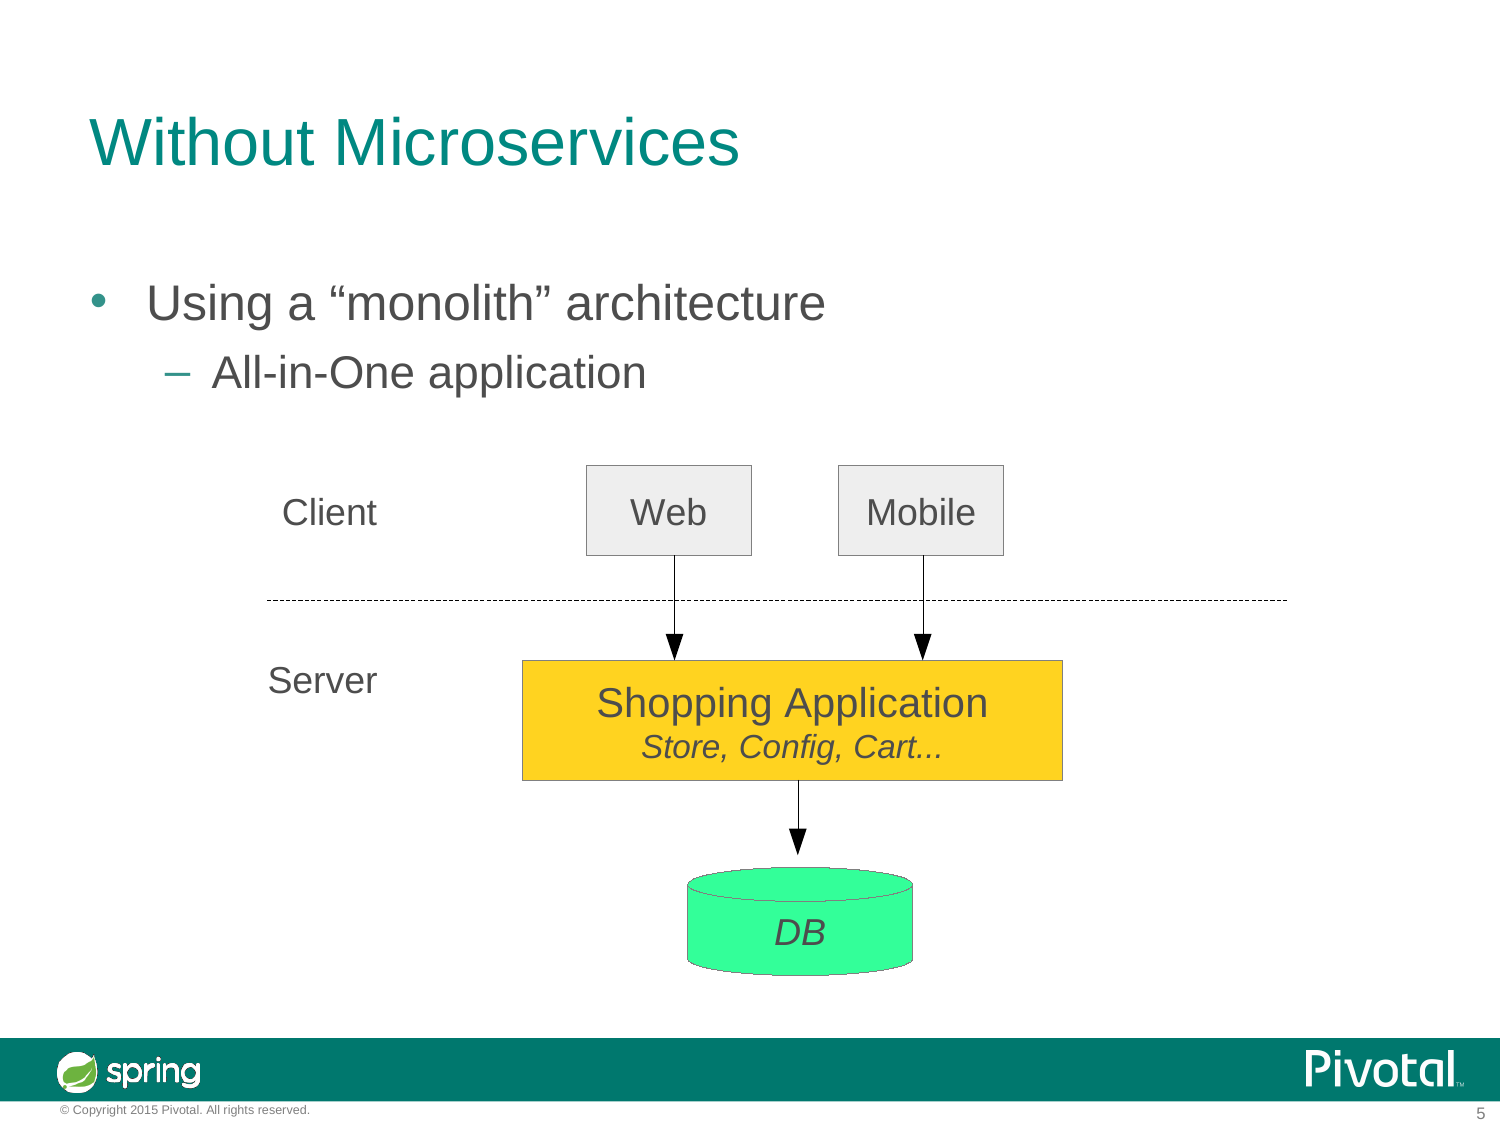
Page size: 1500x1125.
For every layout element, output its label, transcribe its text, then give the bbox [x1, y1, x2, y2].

text_box Mobile [838, 465, 1004, 556]
text_box DB [687, 867, 913, 976]
list Using a “monolith” architecture All-in-One application [75, 262, 1426, 931]
picture [1306, 1050, 1464, 1087]
text_box Server [252, 648, 393, 709]
text_box Client [267, 480, 393, 541]
text_box Shopping Application Store, Config, Cart... [522, 660, 1063, 781]
title Without Microservices [75, 45, 1426, 233]
picture [32, 1041, 210, 1103]
text_box Web [586, 465, 752, 556]
